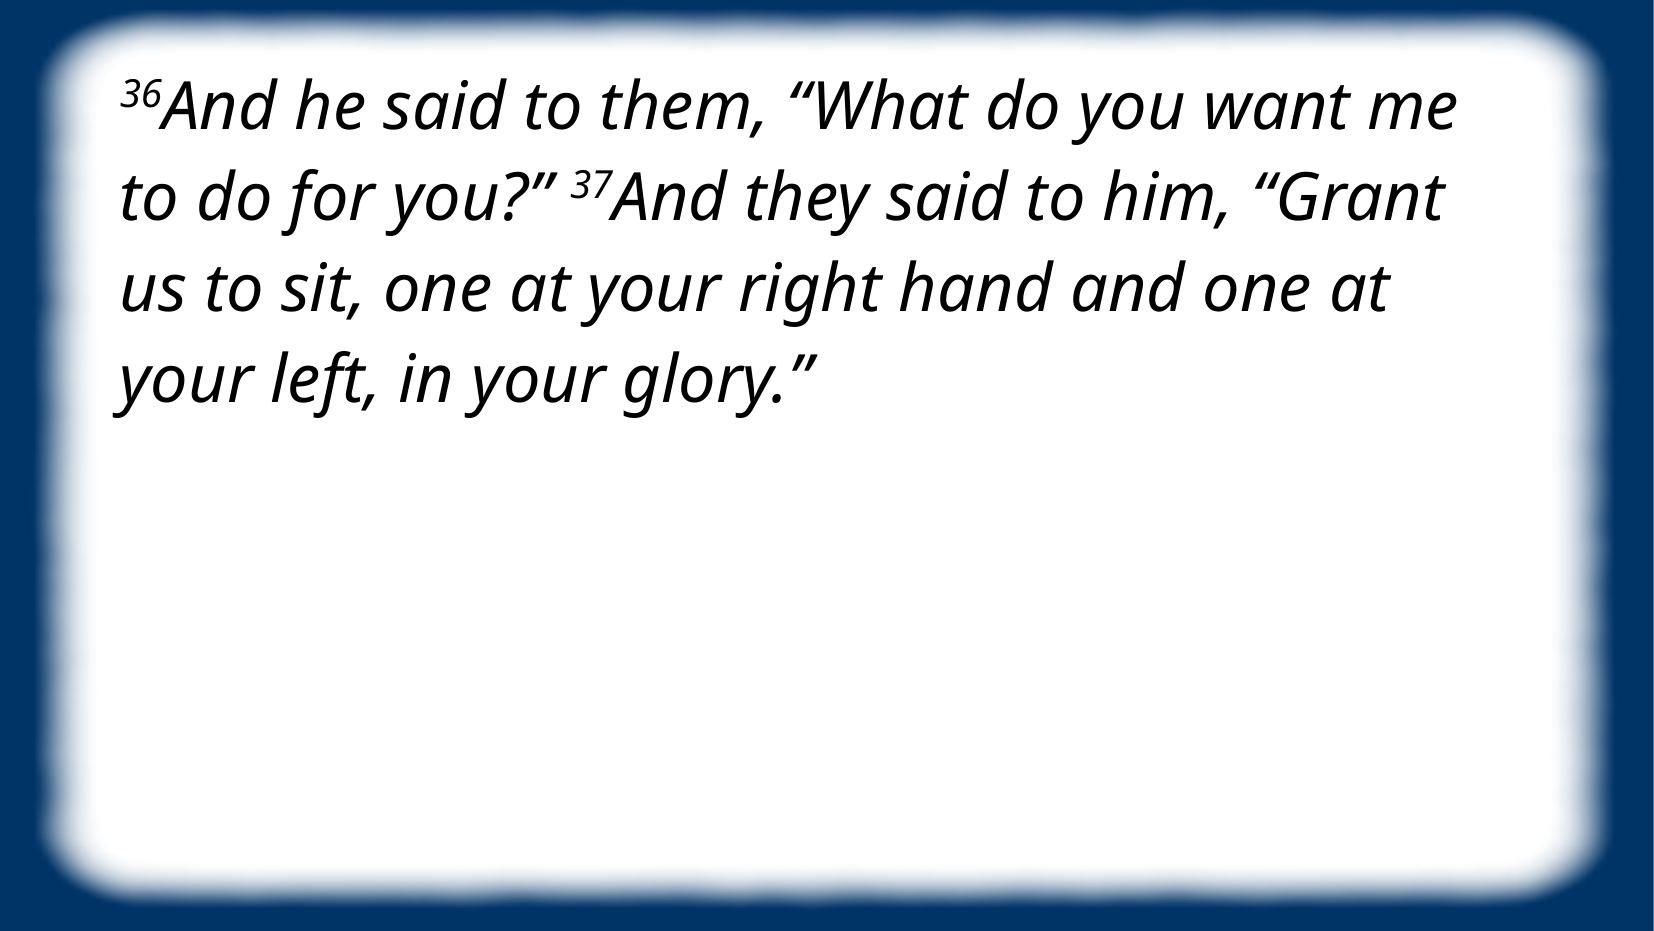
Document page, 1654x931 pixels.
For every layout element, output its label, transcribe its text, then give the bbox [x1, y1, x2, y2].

text_box 36And he said to them, “What do you want me to do for you?” 37And they said to him, “Grant us to sit, one at your right hand and one at your left, in your glory.” [105, 51, 1546, 436]
picture [0, 0, 1654, 931]
